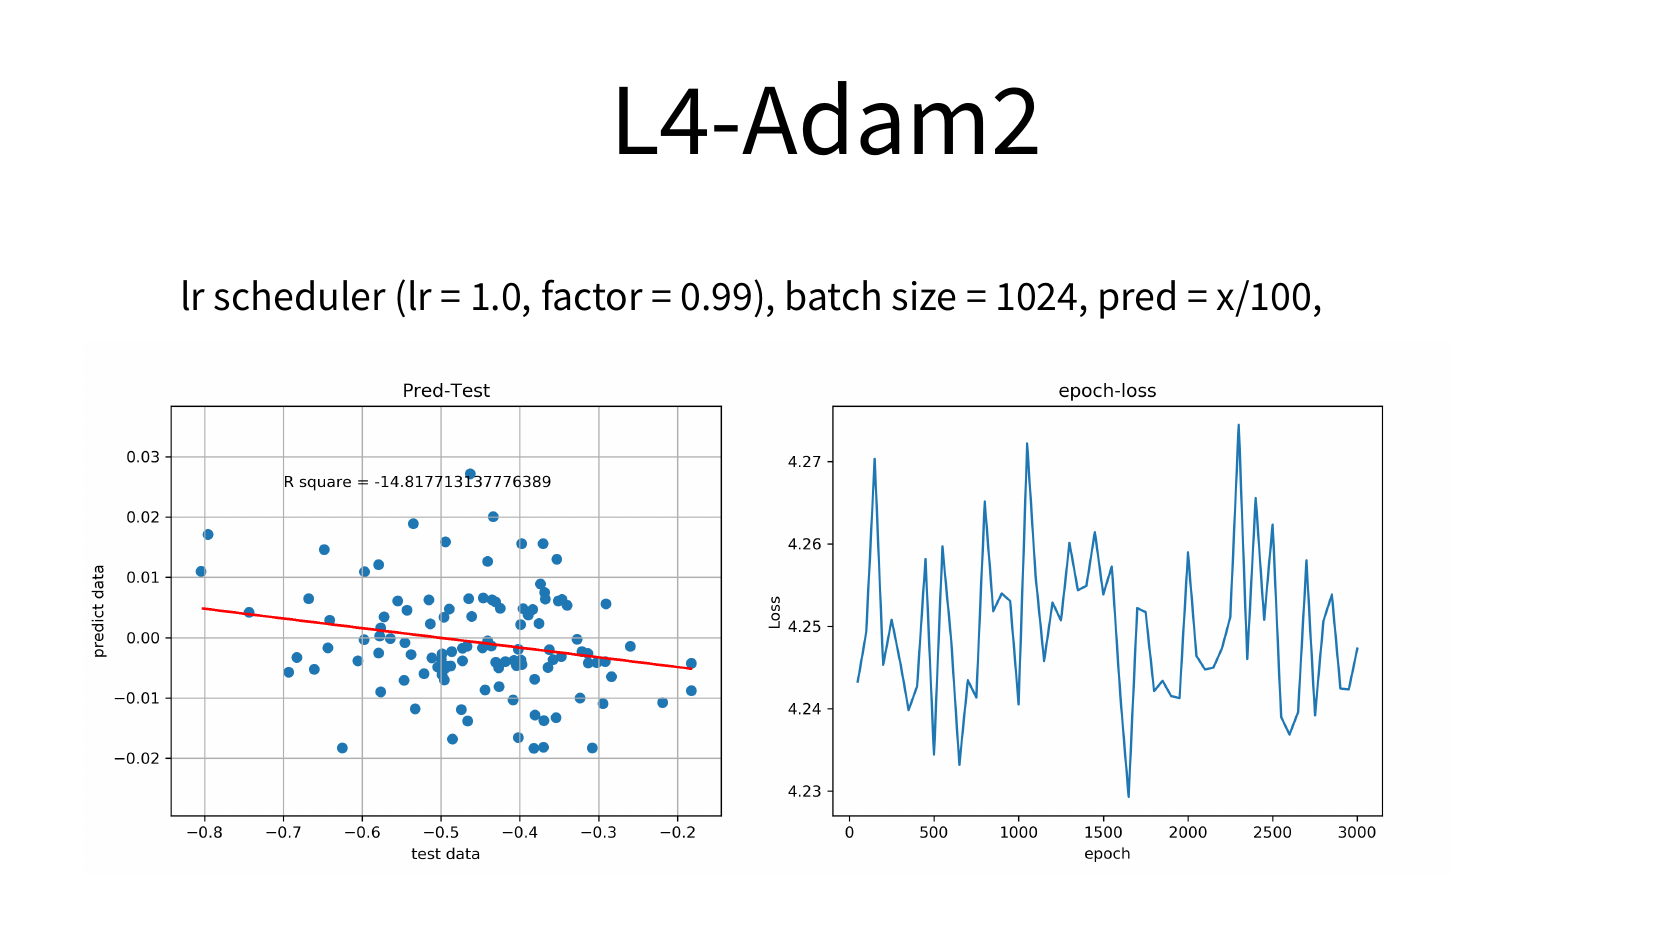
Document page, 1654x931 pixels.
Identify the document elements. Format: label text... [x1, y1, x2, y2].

picture [82, 342, 1453, 875]
text_box lr scheduler (lr = 1.0, factor = 0.99), batch size = 1024, pred = x/100, [165, 259, 1394, 329]
title L4-Adam2 [82, 37, 1571, 193]
